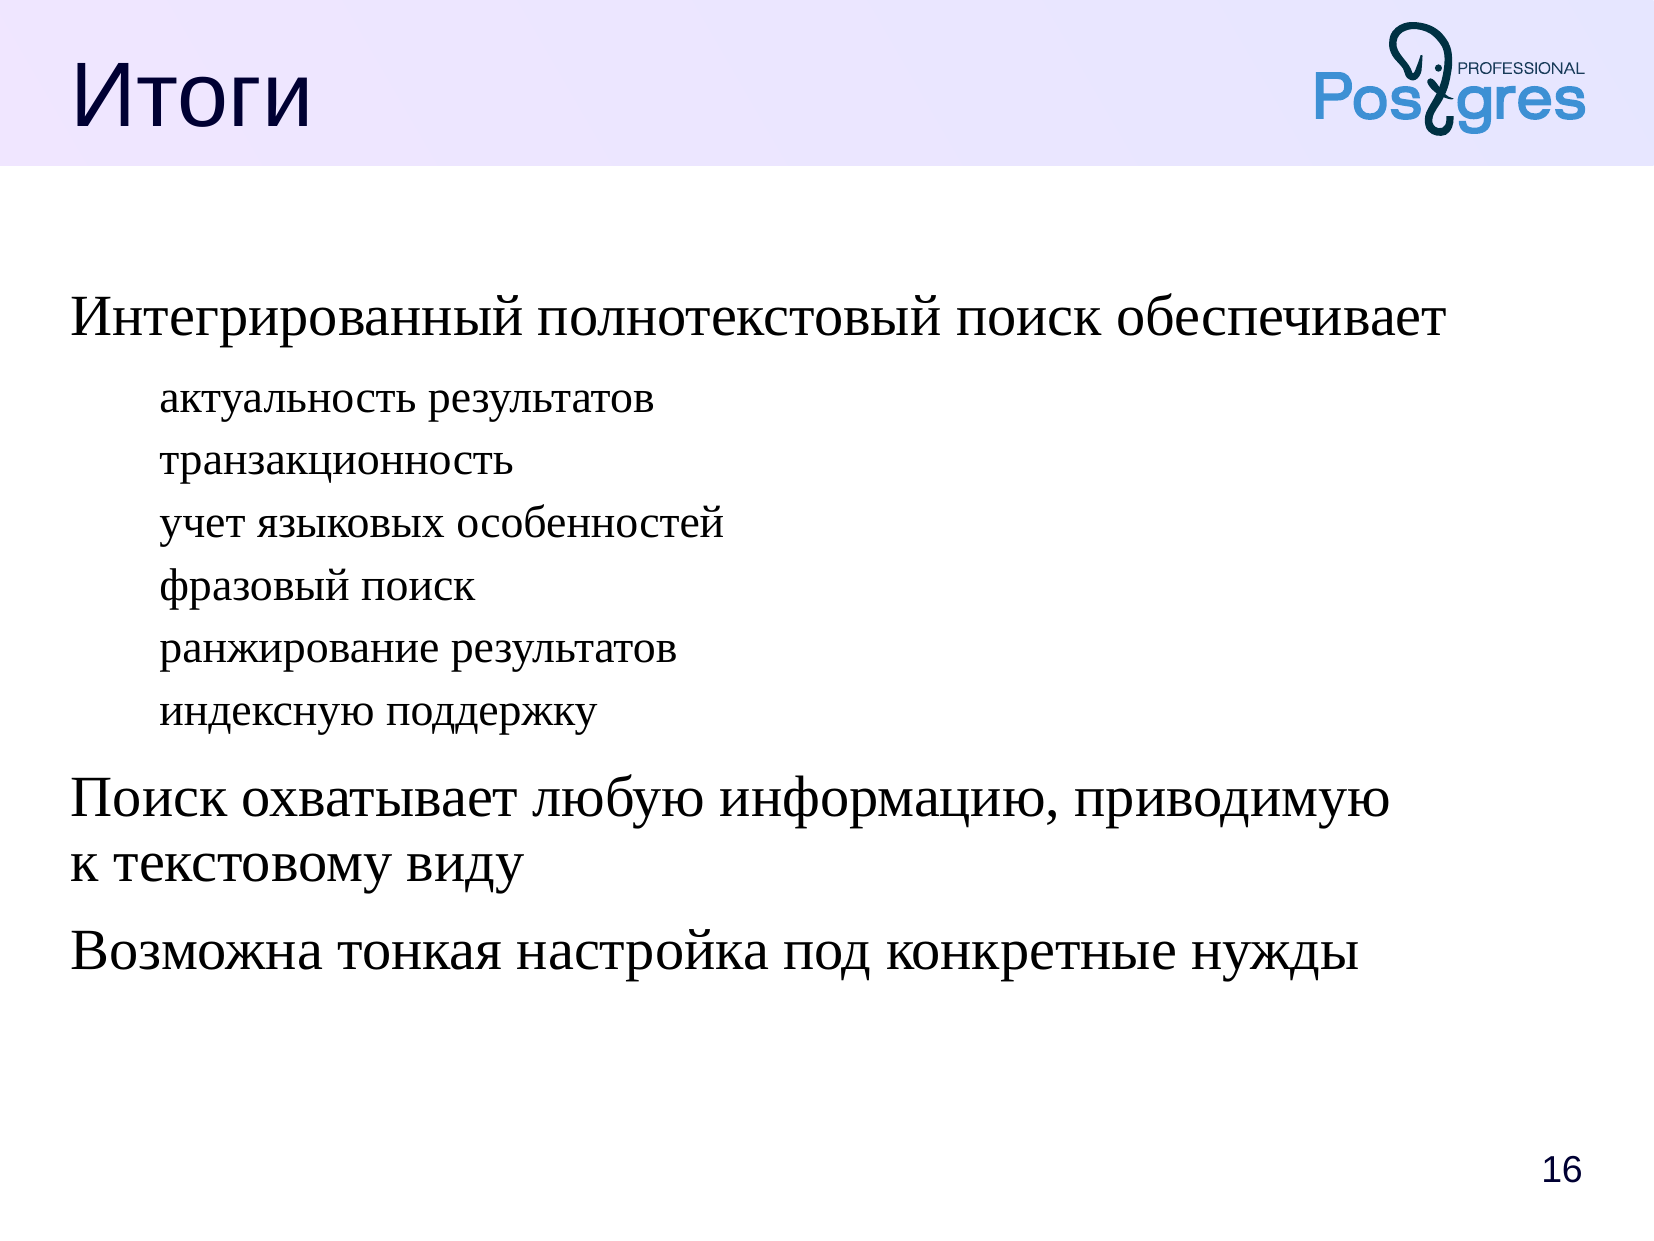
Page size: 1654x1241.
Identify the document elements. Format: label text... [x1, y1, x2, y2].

title Итоги [70, 43, 1241, 147]
list Интегрированный полнотекстовый поиск обеспечивает актуальность результатов транзакционность учет языковых особенностей фразовый поиск ранжирование результатов индексную поддержку Поиск охватывает любую информацию, приводимую к текстовому виду Возможна тонкая настройка под конкретные нужды [70, 283, 1583, 1134]
